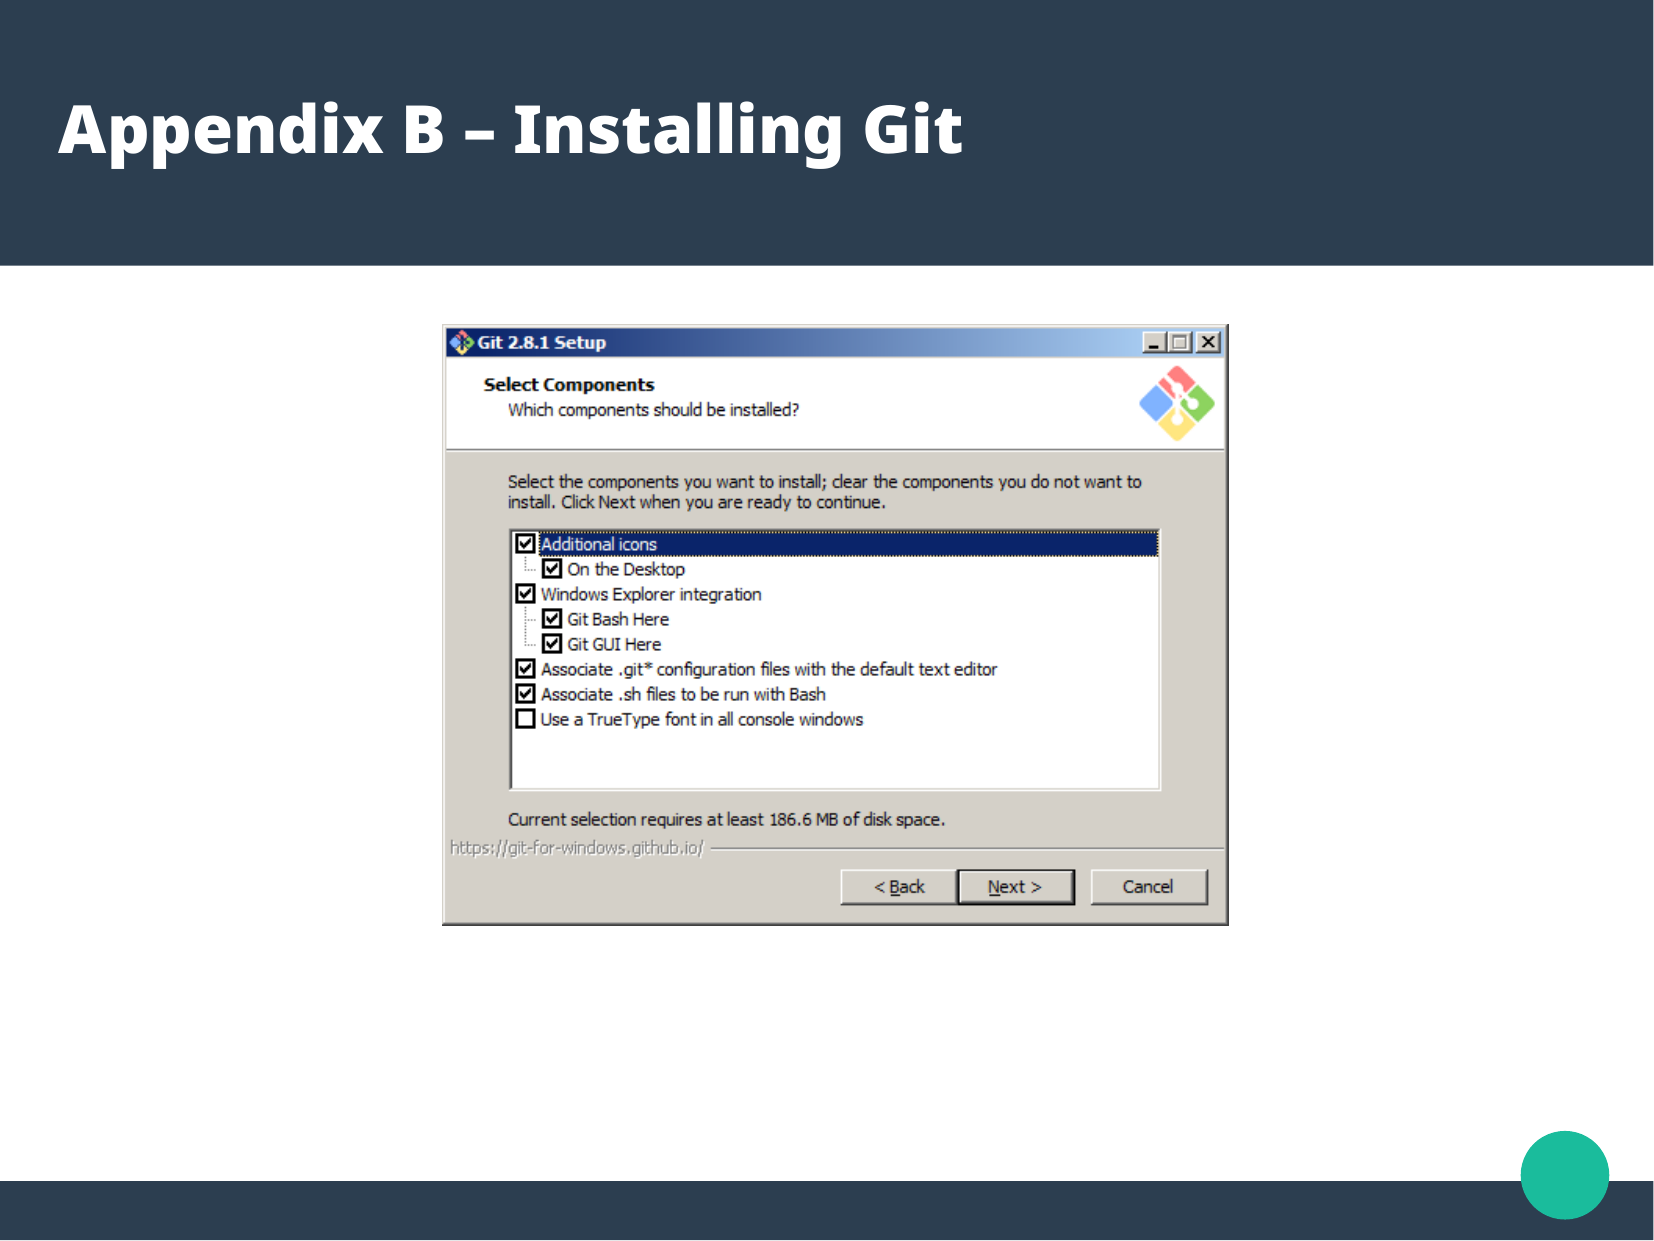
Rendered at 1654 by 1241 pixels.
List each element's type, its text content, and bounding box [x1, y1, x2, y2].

picture [442, 324, 1229, 926]
title Appendix B – Installing Git [59, 49, 1595, 207]
